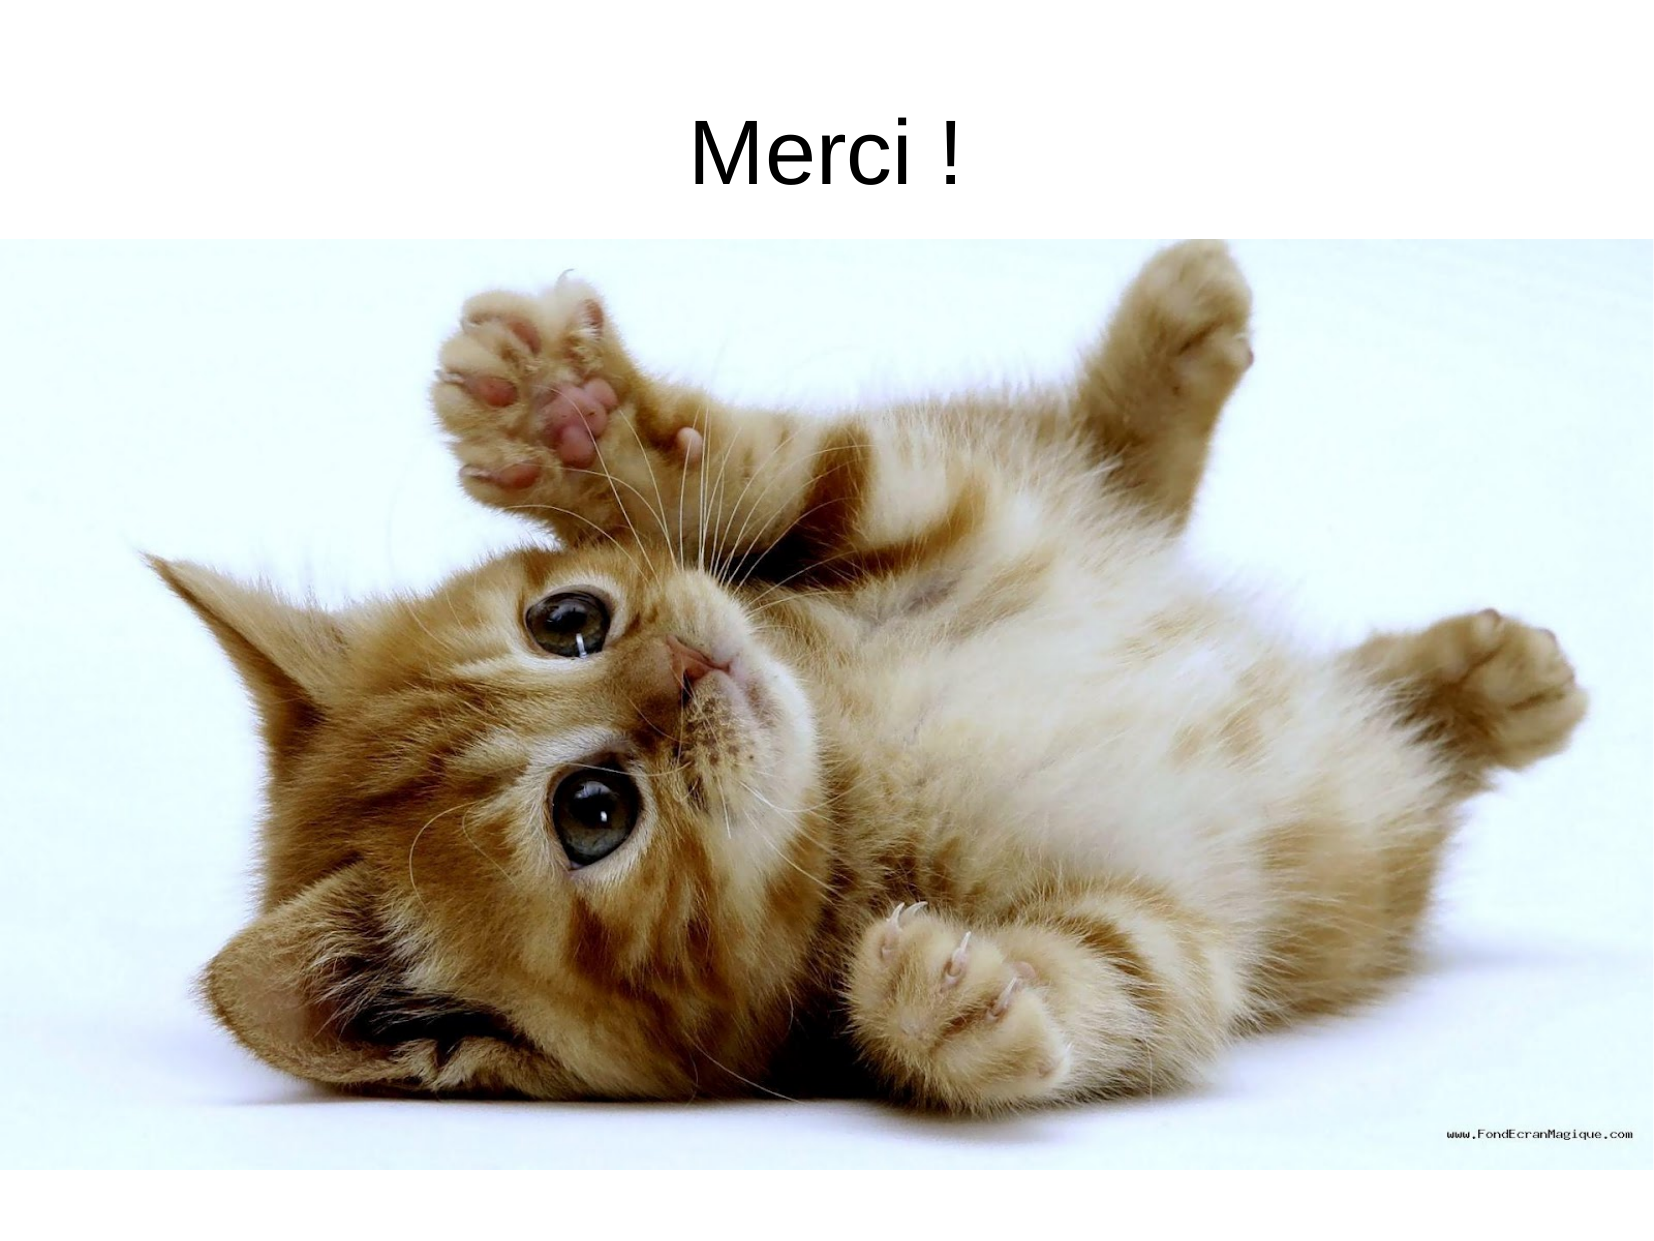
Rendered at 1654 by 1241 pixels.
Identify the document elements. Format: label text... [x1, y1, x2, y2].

title Merci ! [82, 49, 1571, 239]
picture [0, 239, 1654, 1170]
